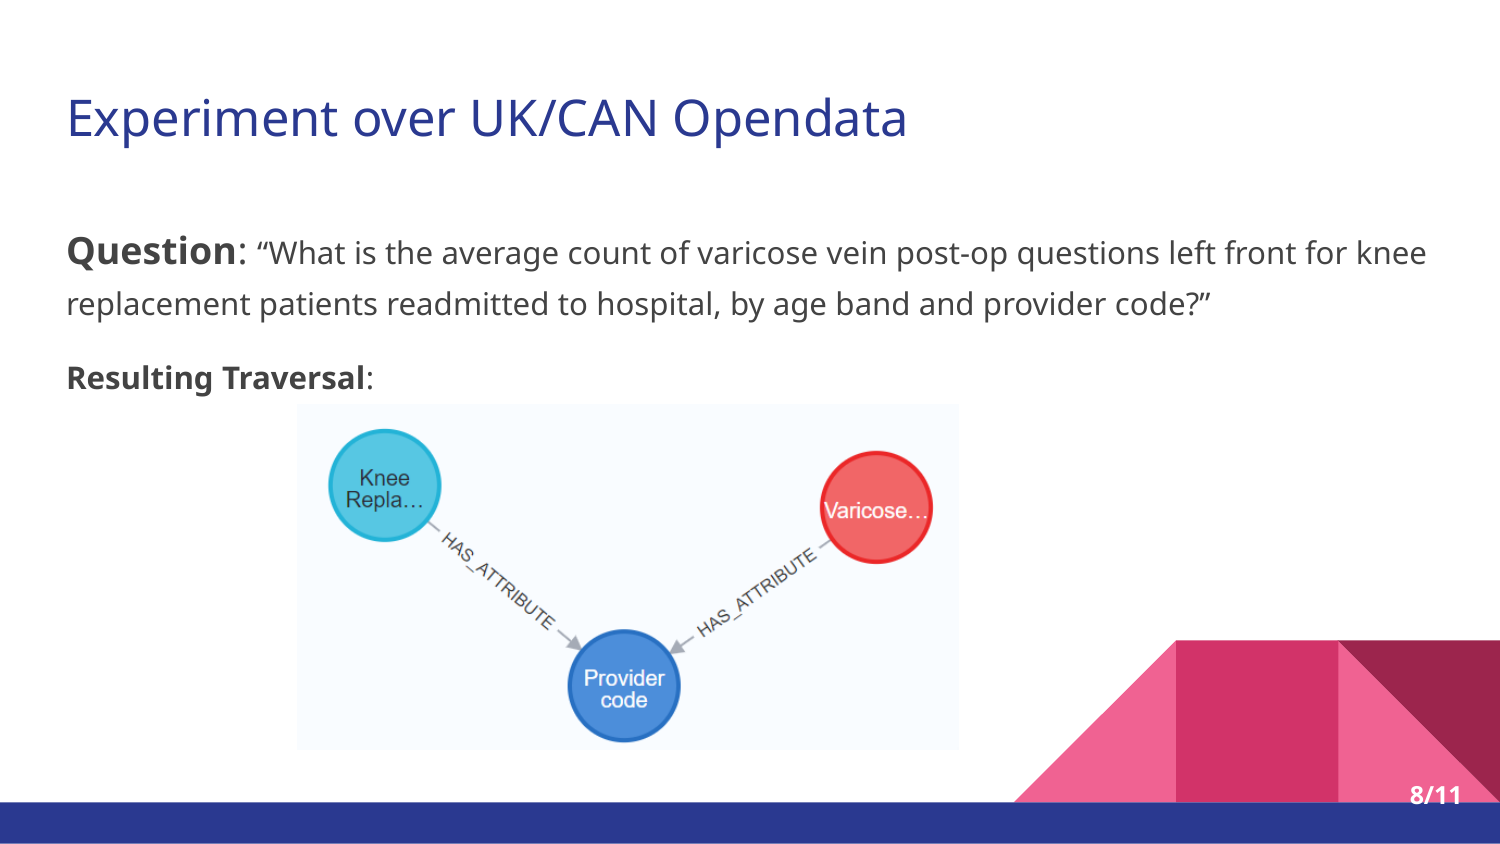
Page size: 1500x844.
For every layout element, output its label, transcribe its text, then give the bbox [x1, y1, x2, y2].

picture [297, 404, 959, 750]
list Question: “What is the average count of varicose vein post-op questions left front for knee replacement patients readmitted to hospital, by age band and provider code?” Resulting Traversal: [51, 201, 1449, 750]
slide_number 8/11 [1387, 762, 1478, 828]
title Experiment over UK/CAN Opendata [51, 67, 1449, 167]
